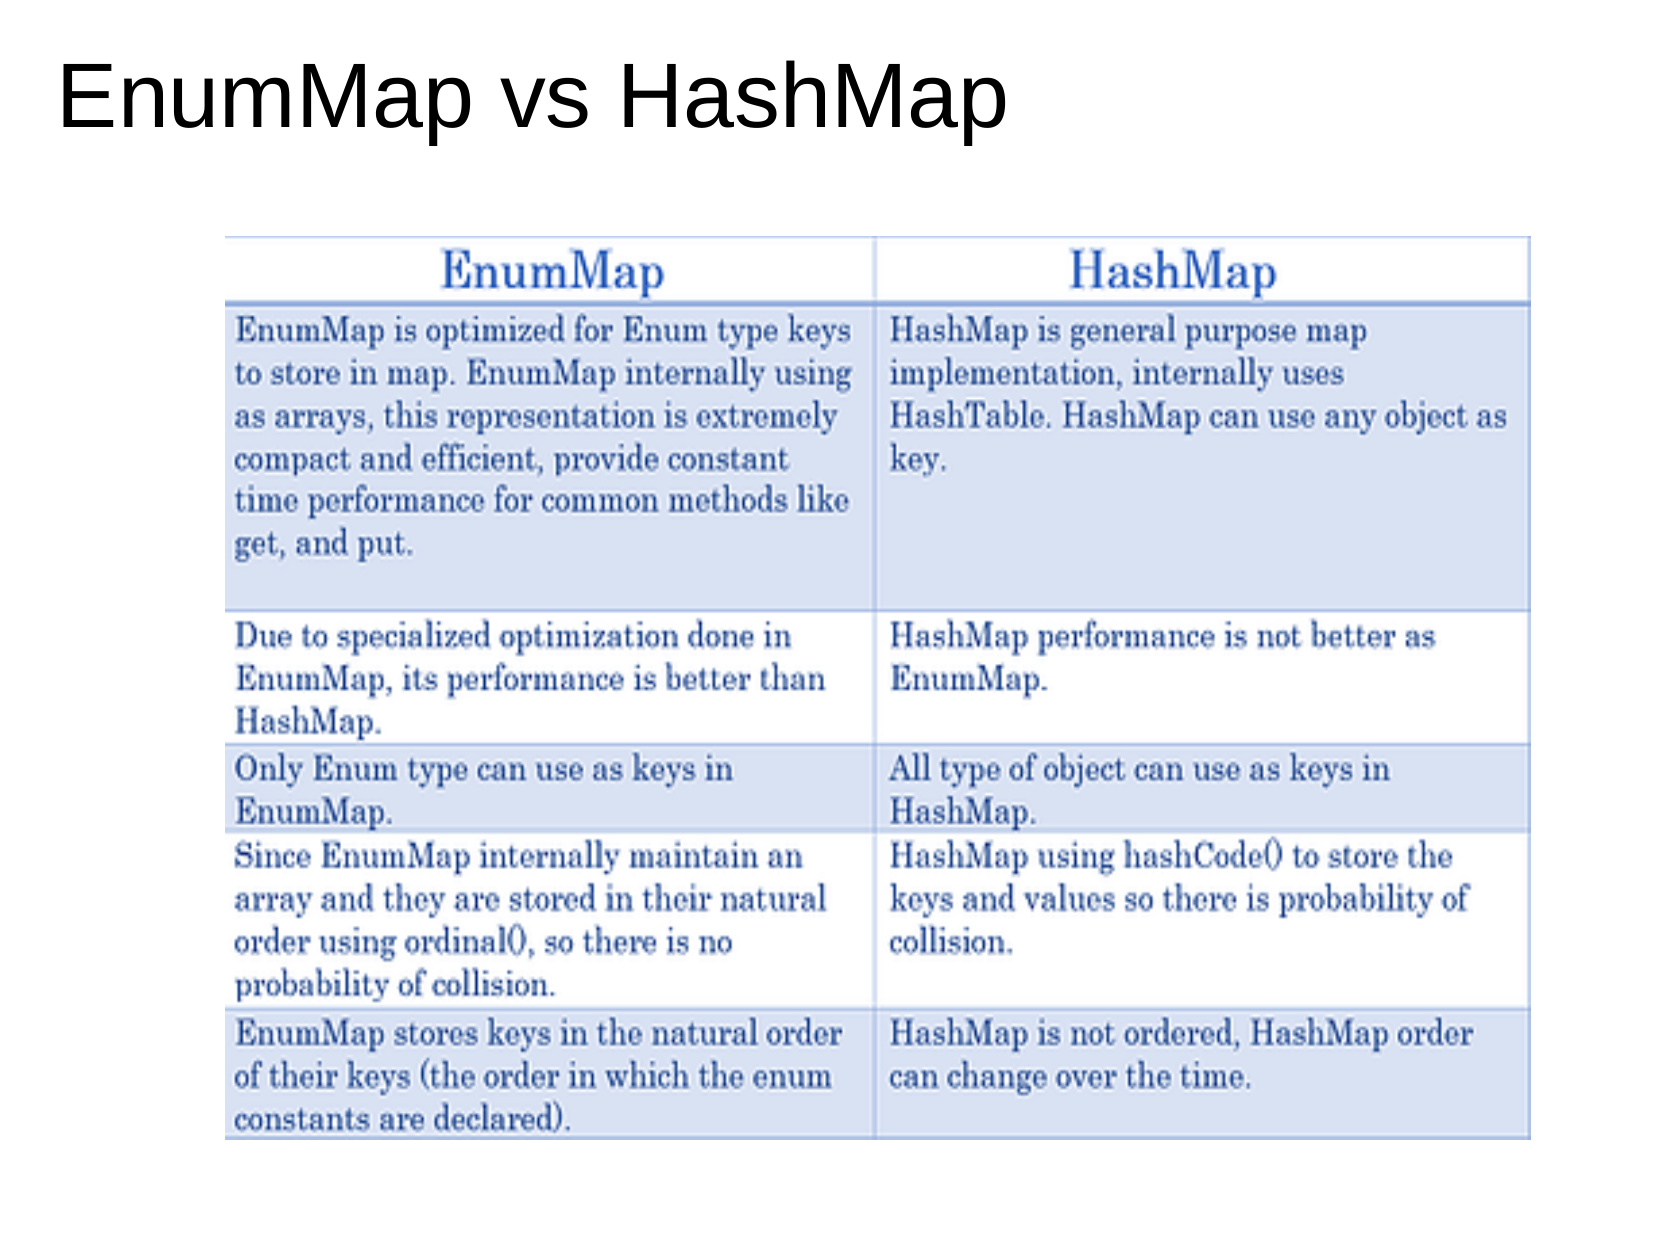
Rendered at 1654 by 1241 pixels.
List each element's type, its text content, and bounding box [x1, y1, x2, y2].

title EnumMap vs HashMap [56, 30, 1546, 161]
picture [225, 236, 1531, 1141]
